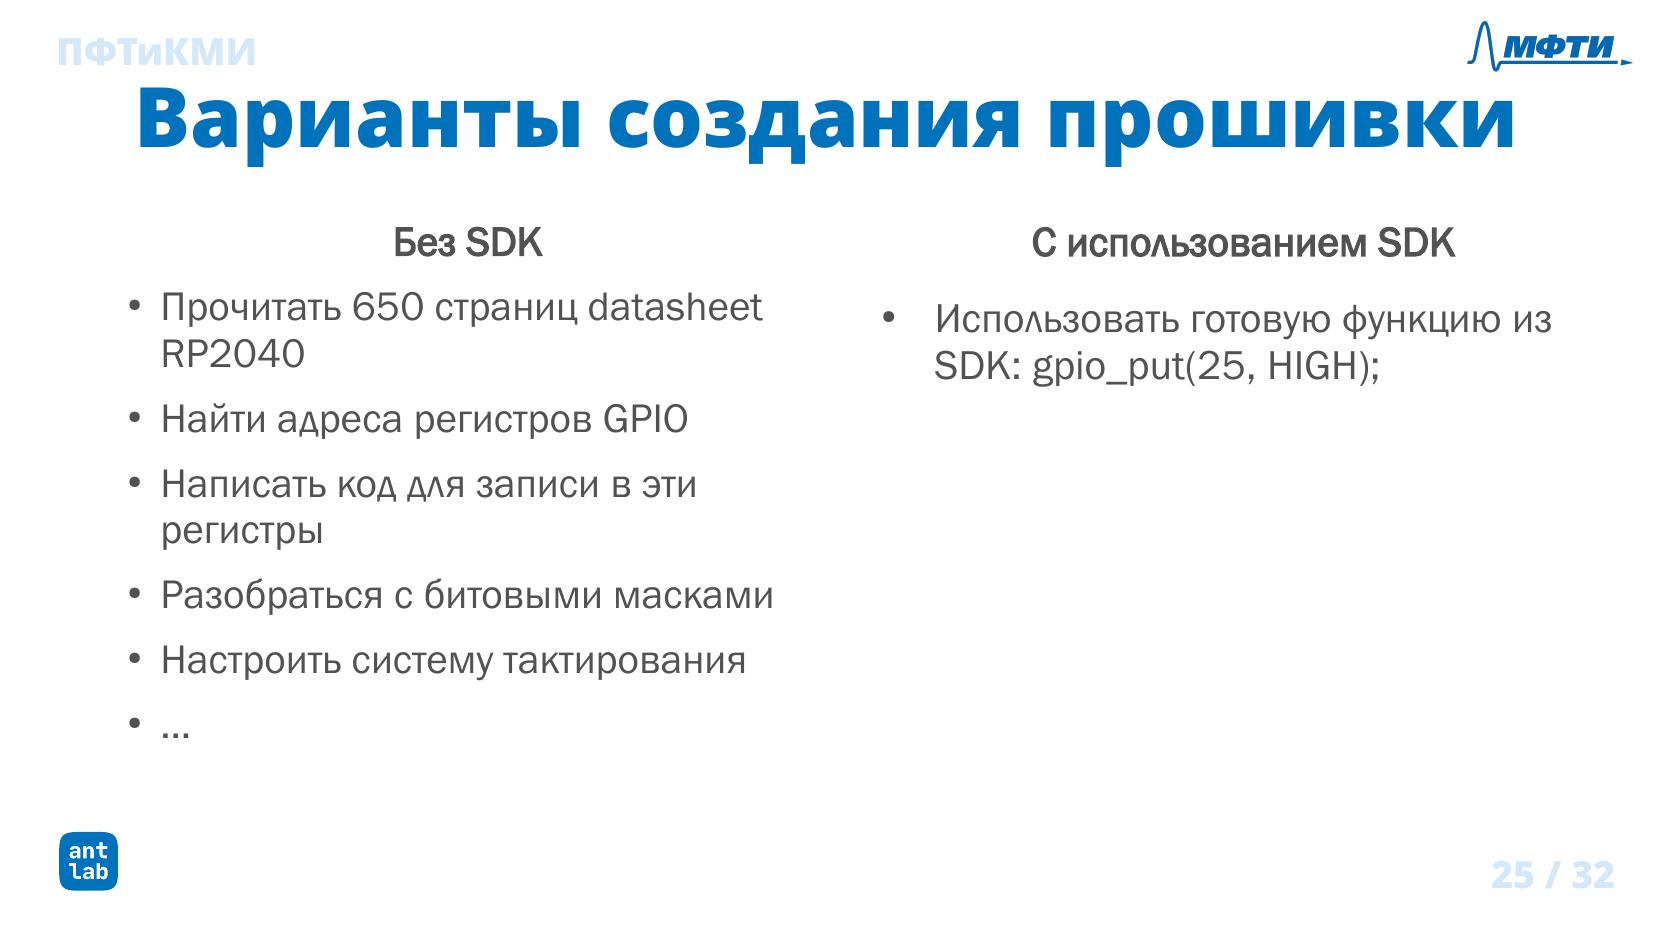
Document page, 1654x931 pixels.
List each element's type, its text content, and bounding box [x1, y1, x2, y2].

list Без SDK Прочитать 650 страниц datasheet RP2040 Найти адреса регистров GPIO Написать код для записи в эти регистры Разобраться с битовыми масками Настроить систему тактирования ... [82, 217, 809, 758]
title Варианты создания прошивки [82, 37, 1571, 193]
picture [1446, 0, 1654, 93]
list С использованием SDK Использовать готовую функцию из SDK: gpio_put(25, HIGH); [845, 217, 1572, 758]
